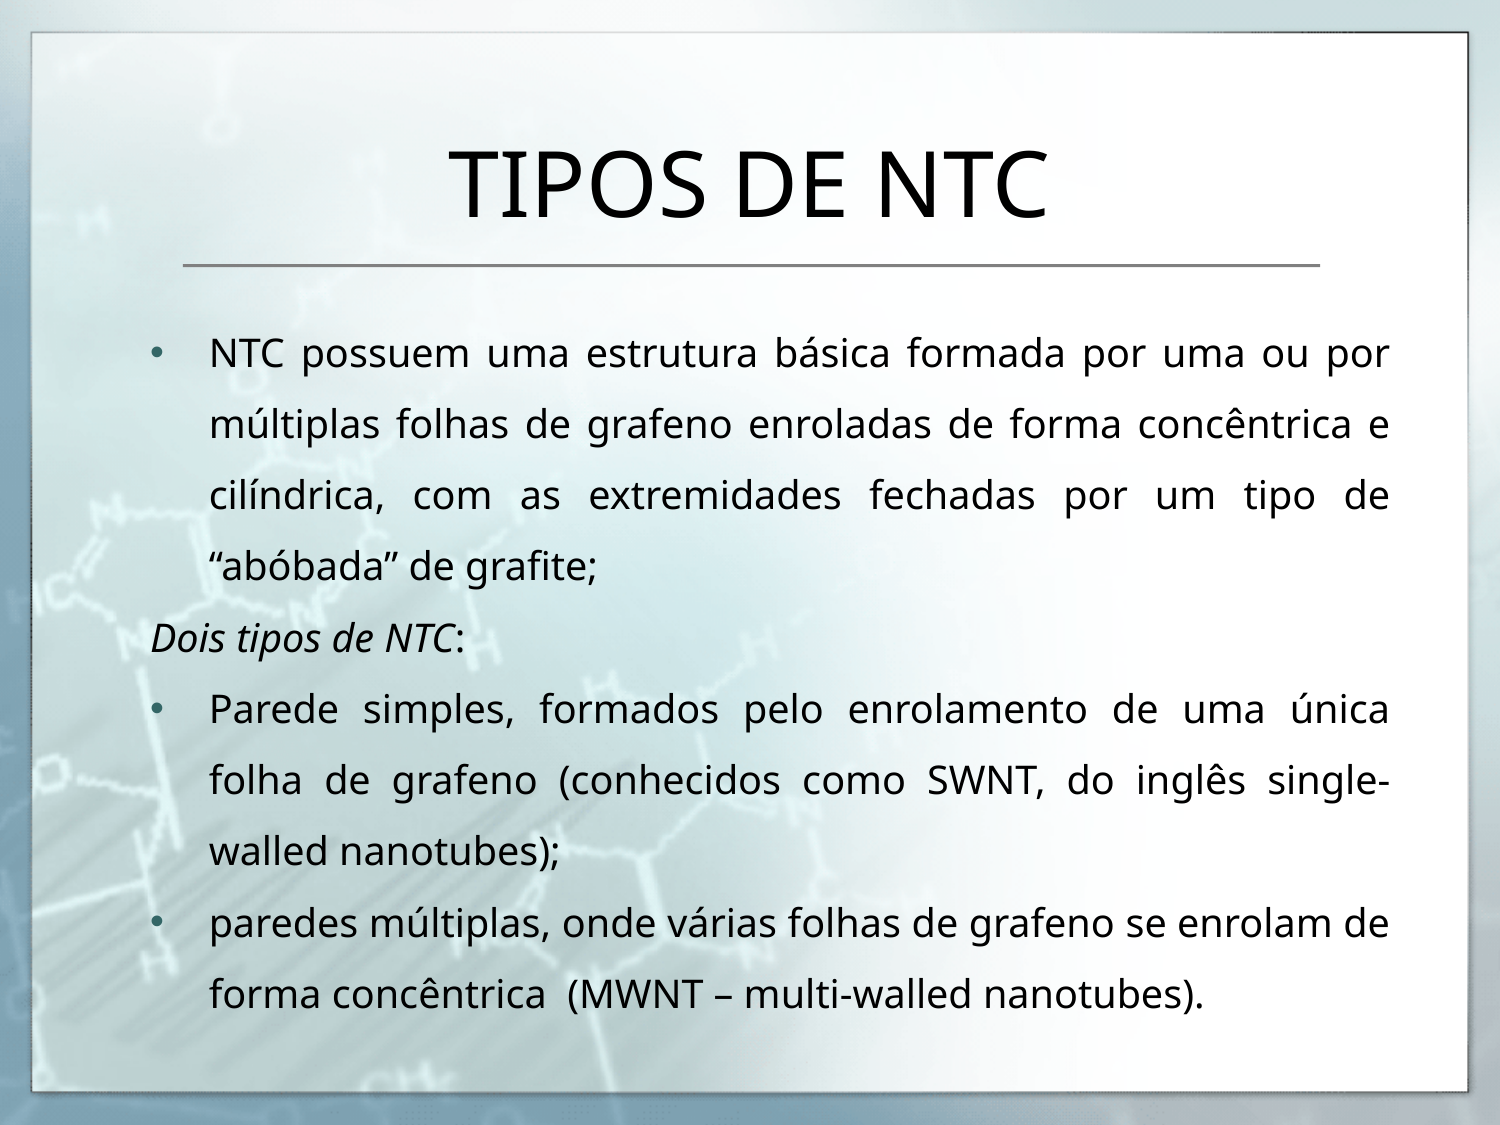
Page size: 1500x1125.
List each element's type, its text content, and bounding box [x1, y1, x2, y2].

picture [0, 0, 1500, 1125]
text_box NTC possuem uma estrutura básica formada por uma ou por múltiplas folhas de grafeno enroladas de forma concêntrica e cilíndrica, com as extremidades fechadas por um tipo de “abóbada” de grafite; Dois tipos de NTC: Parede simples, formados pelo enrolamento de uma única folha de grafeno (conhecidos como SWNT, do inglês single-walled nanotubes); paredes múltiplas, onde várias folhas de grafeno se enrolam de forma concêntrica (MWNT – multi-walled nanotubes). [105, 296, 1407, 1024]
text_box TIPOS DE NTC [62, 93, 1438, 269]
